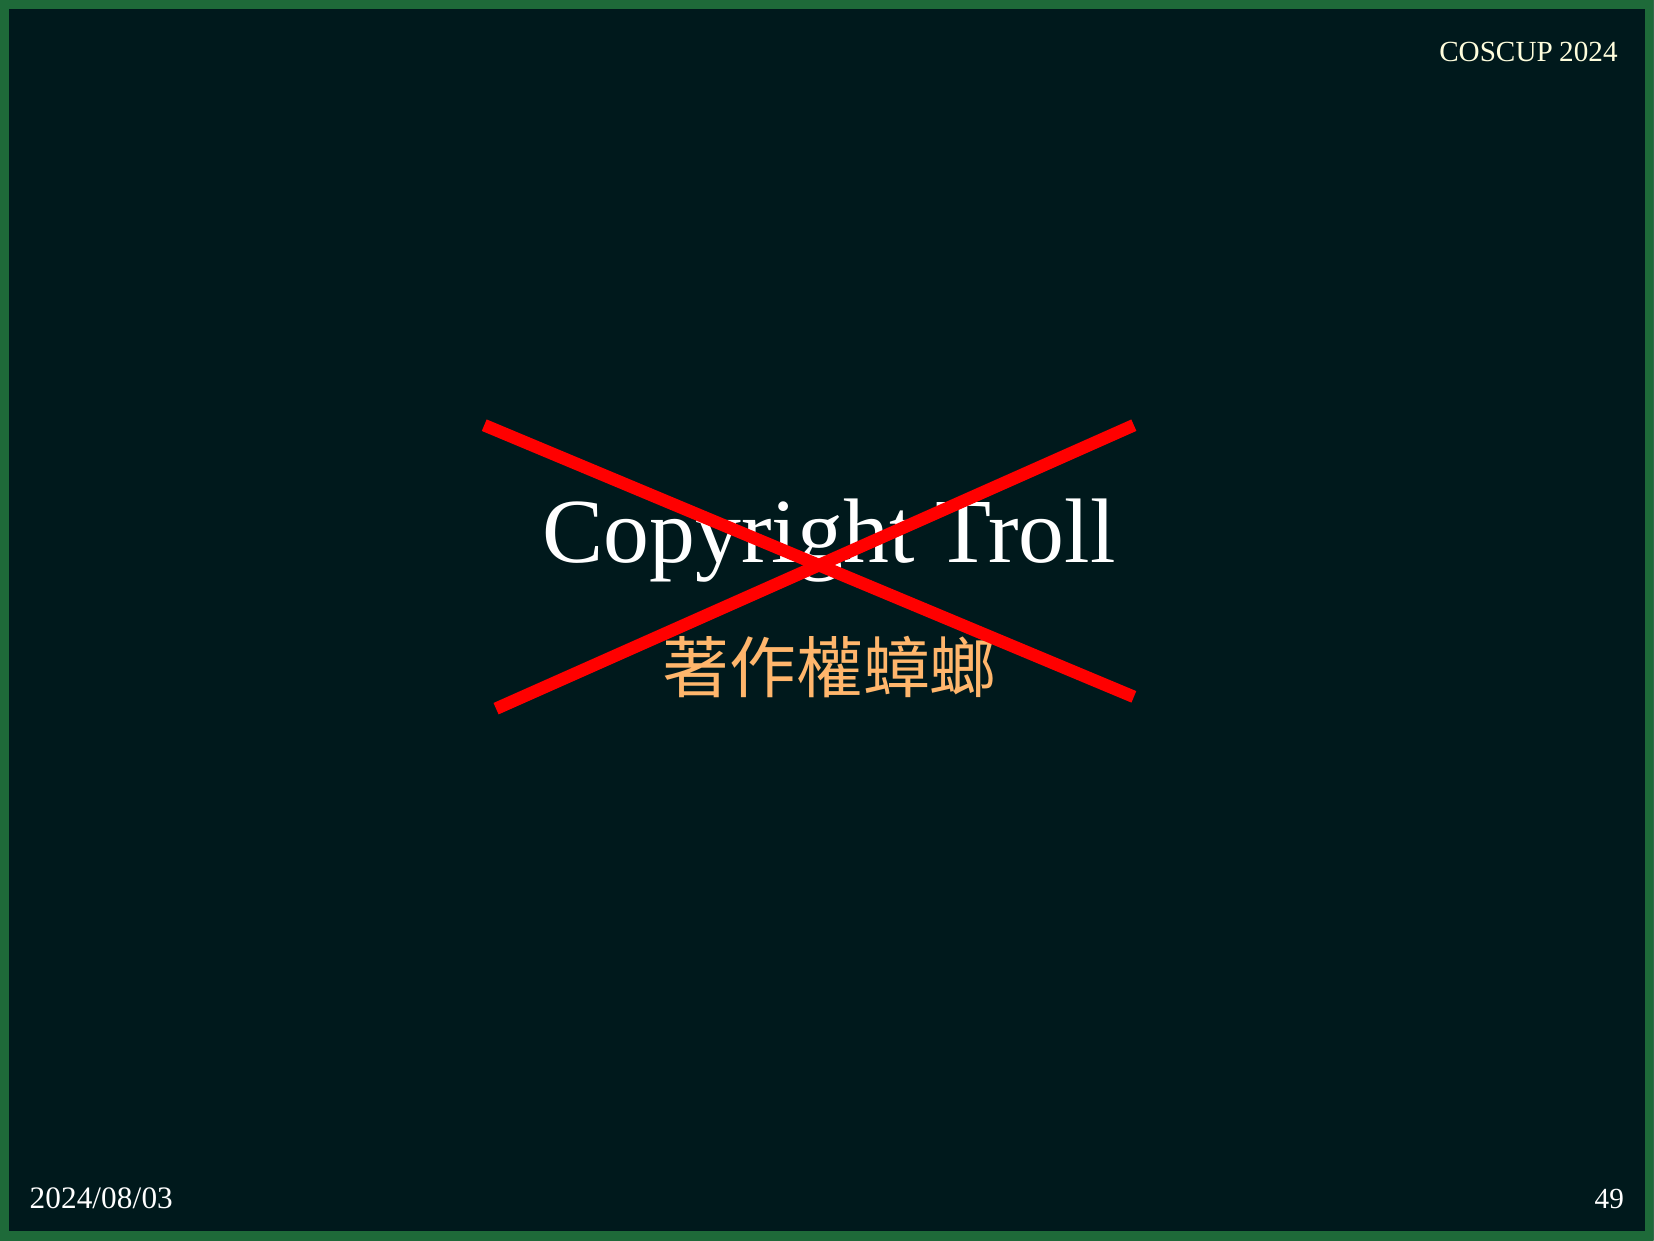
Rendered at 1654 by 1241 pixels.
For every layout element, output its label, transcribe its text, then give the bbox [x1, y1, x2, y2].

title Copyright Troll 著作權蟑螂 [23, 253, 1636, 939]
